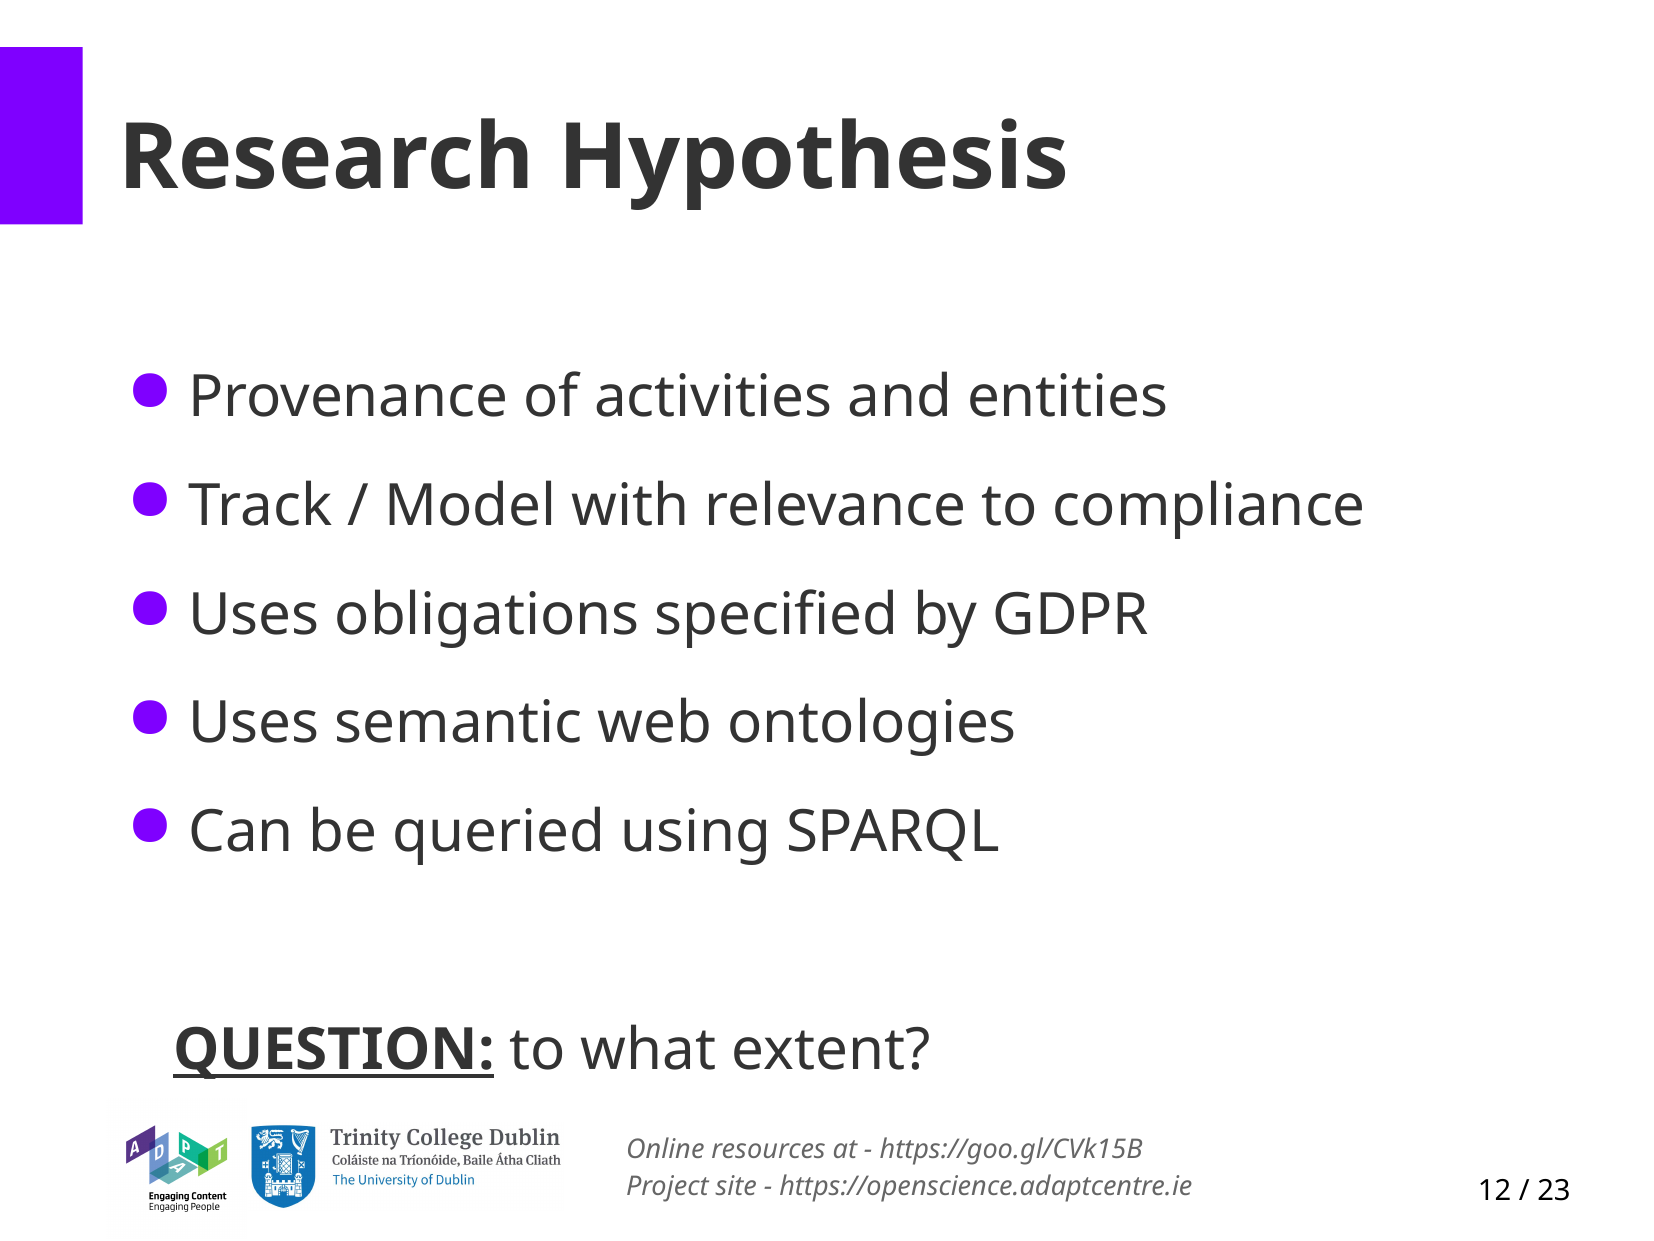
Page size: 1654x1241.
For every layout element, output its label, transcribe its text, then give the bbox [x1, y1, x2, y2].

title Research Hypothesis [118, 49, 1571, 257]
picture [248, 1122, 564, 1211]
list Provenance of activities and entities Track / Model with relevance to compliance Uses obligations specified by GDPR Uses semantic web ontologies Can be queried using SPARQL QUESTION: to what extent? [118, 354, 1536, 1074]
picture [106, 1098, 247, 1239]
